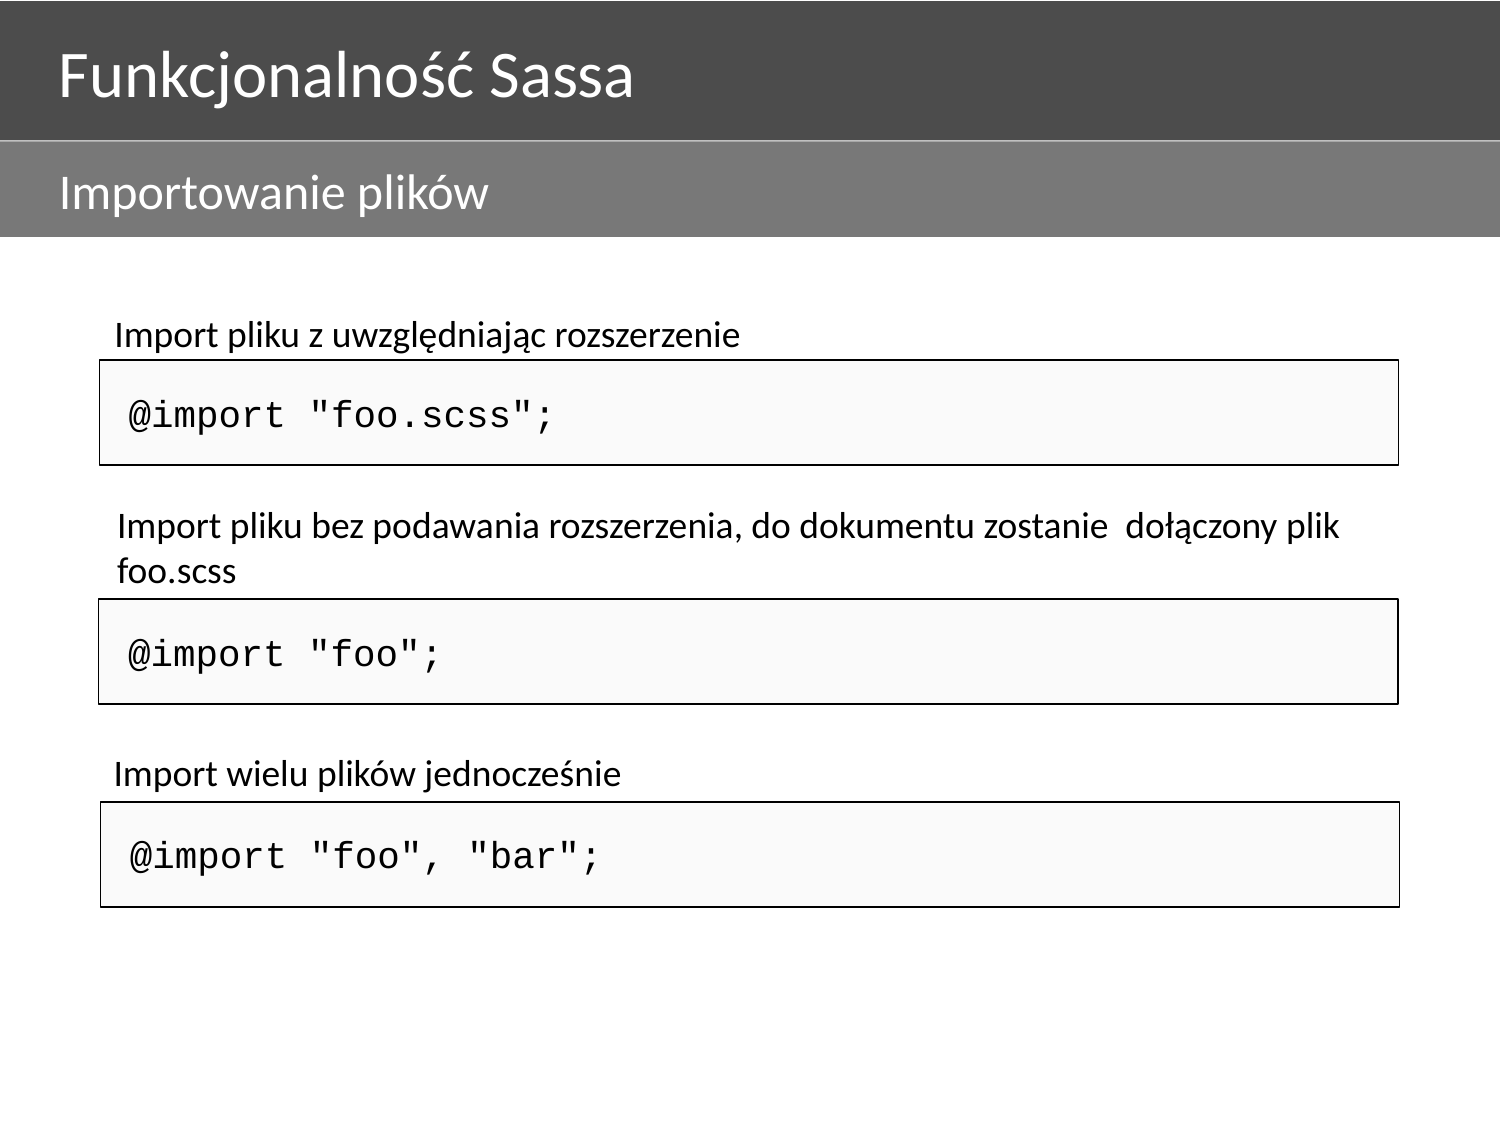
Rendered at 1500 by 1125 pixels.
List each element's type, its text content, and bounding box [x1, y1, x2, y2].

text_box Funkcjonalność Sassa [0, 1, 1500, 140]
text_box @import "foo"; [98, 599, 1398, 705]
text_box Import pliku bez podawania rozszerzenia, do dokumentu zostanie dołączony plik foo.scss [101, 493, 1402, 600]
text_box @import "foo.scss"; [99, 360, 1399, 466]
text_box Import wielu plików jednocześnie [98, 741, 1398, 802]
text_box Import pliku z uwzględniając rozszerzenie [99, 302, 891, 364]
text_box Importowanie plików [0, 141, 1500, 237]
text_box @import "foo", "bar"; [100, 801, 1400, 907]
